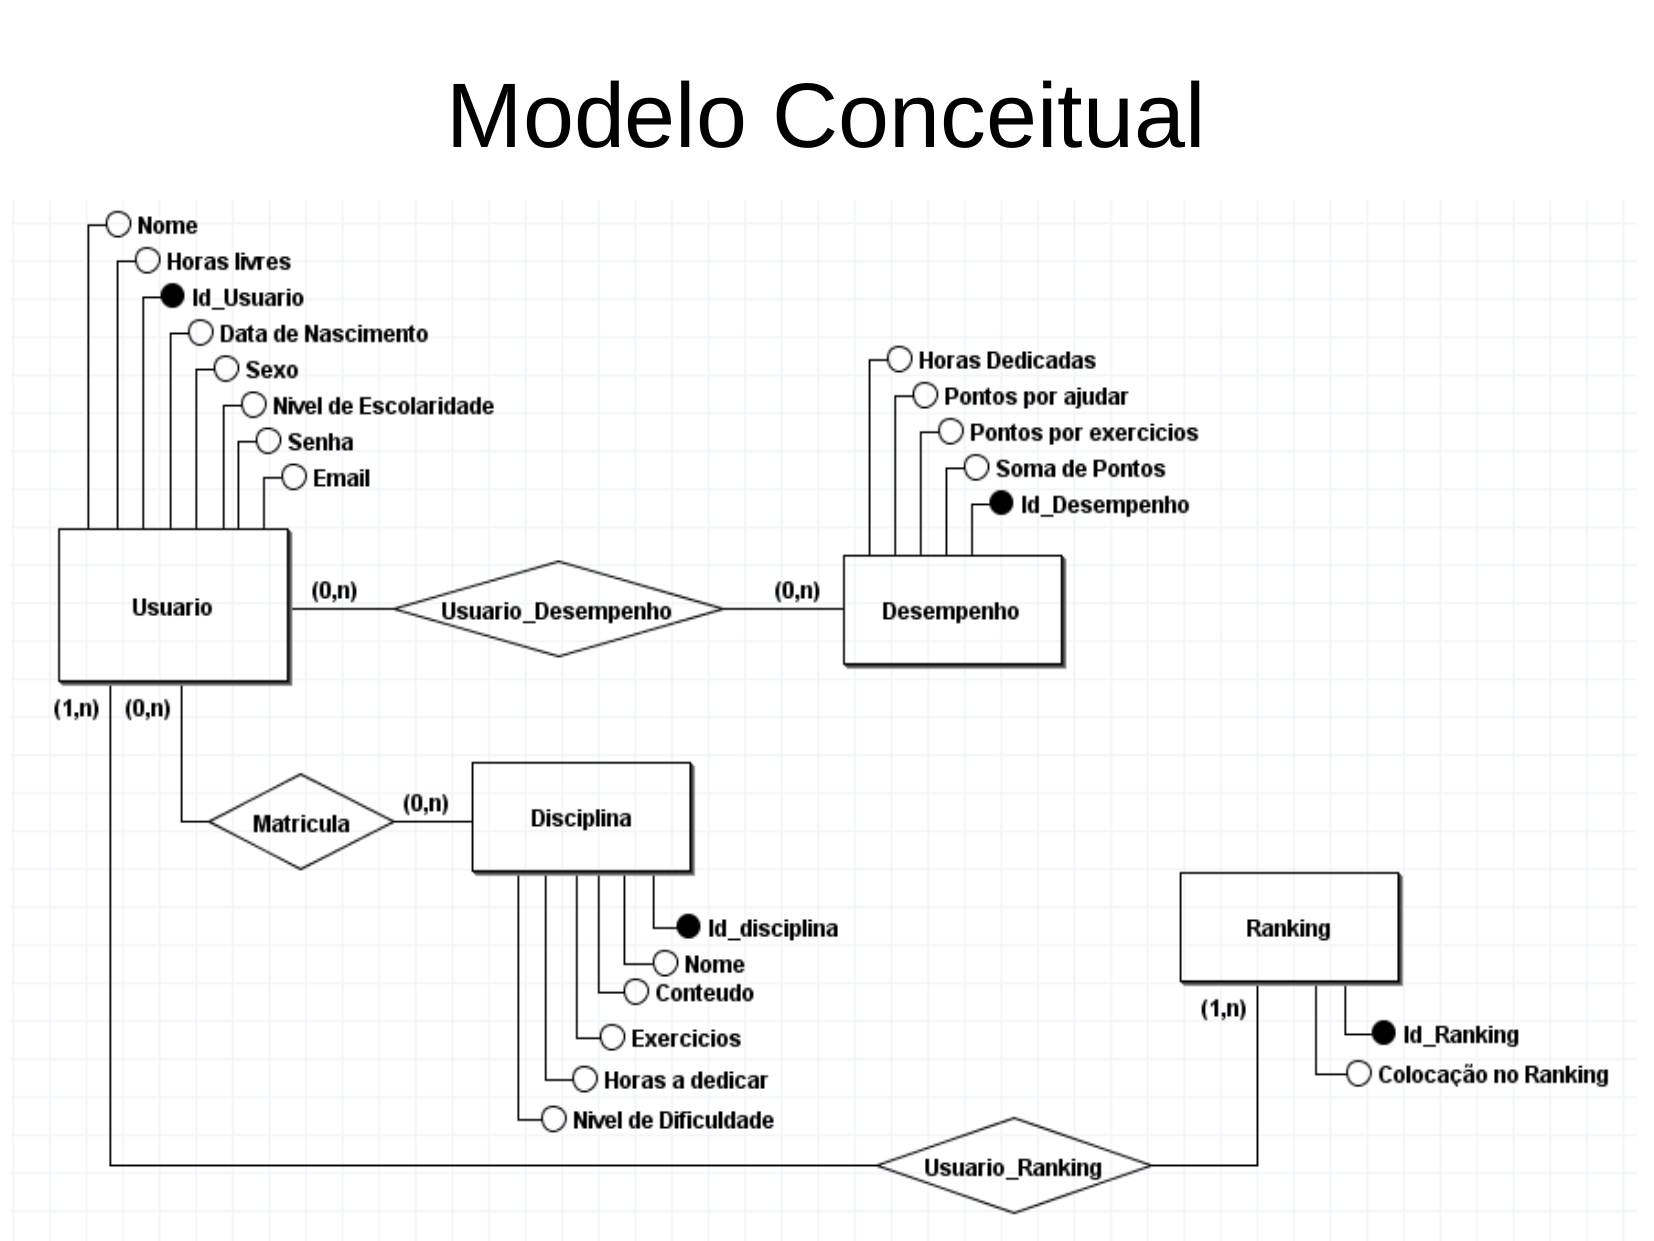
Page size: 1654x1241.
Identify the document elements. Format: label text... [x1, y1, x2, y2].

picture [11, 200, 1654, 1241]
title Modelo Conceitual [82, 11, 1571, 200]
